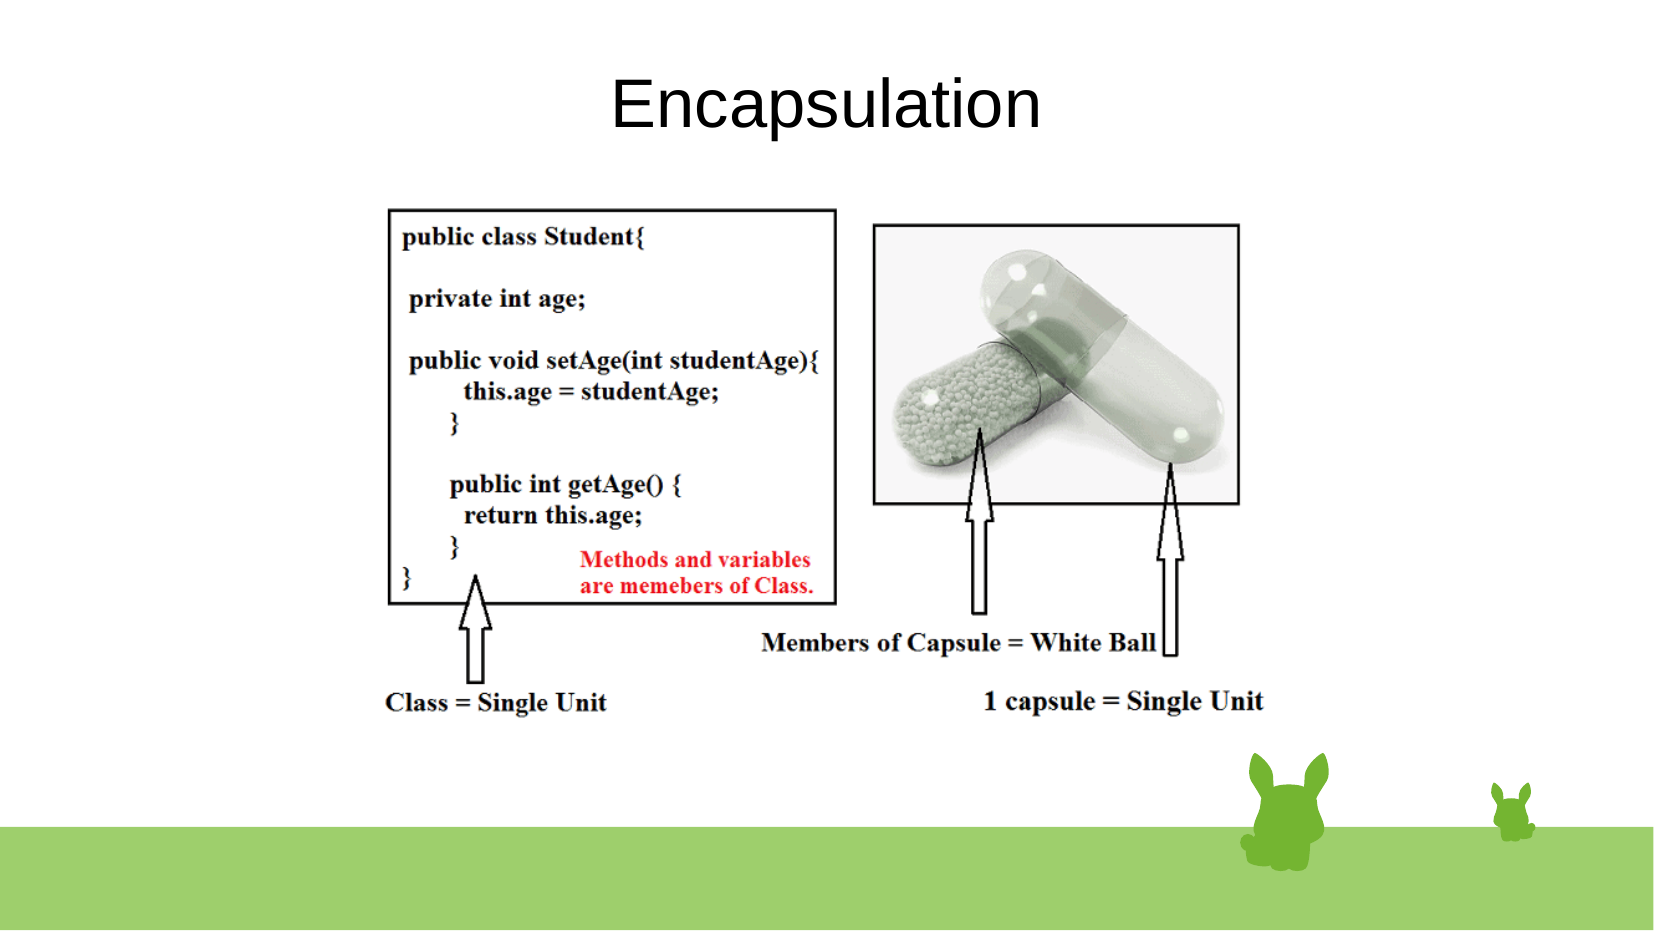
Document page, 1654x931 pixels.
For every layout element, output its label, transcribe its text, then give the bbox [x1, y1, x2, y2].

title Encapsulation [88, 29, 1565, 178]
picture [383, 206, 1271, 739]
